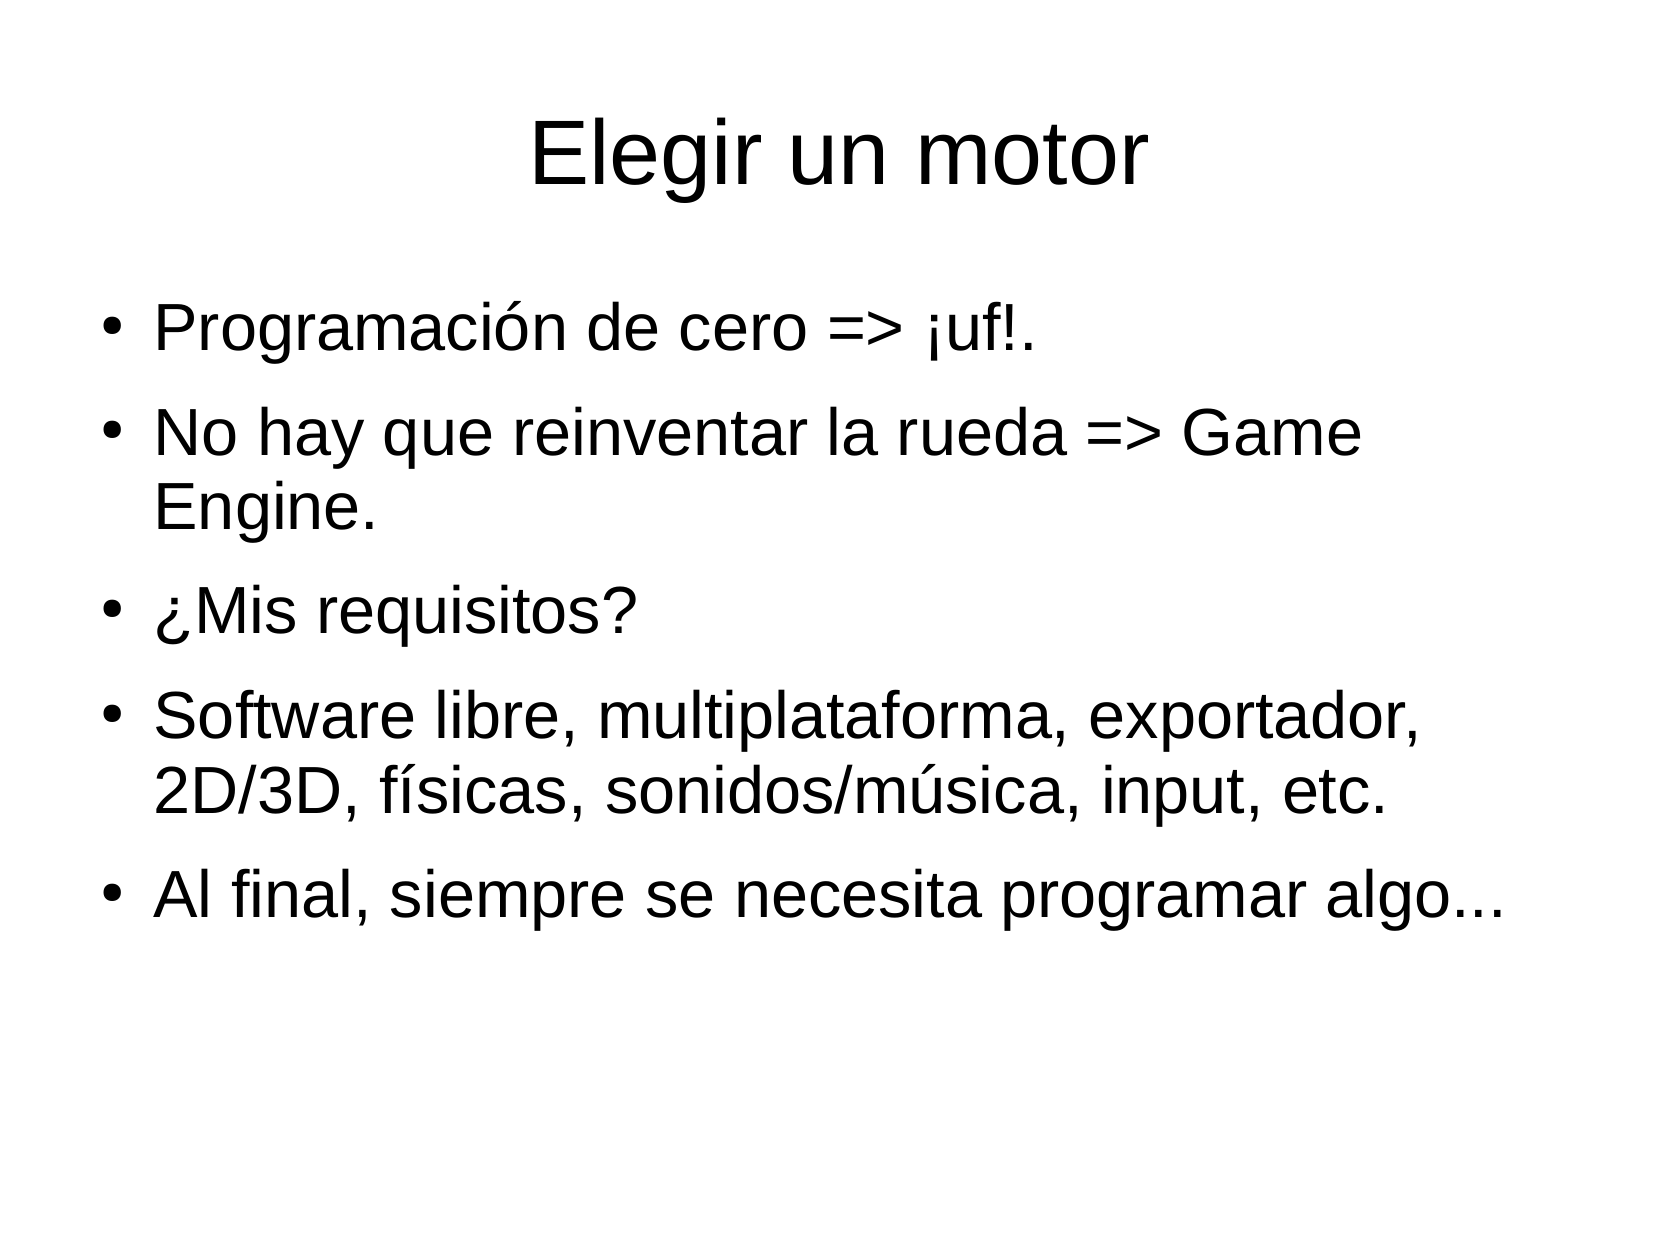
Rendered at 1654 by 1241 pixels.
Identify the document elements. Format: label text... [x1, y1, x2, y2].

list Programación de cero => ¡uf!. No hay que reinventar la rueda => Game Engine. ¿Mis requisitos? Software libre, multiplataforma, exportador, 2D/3D, físicas, sonidos/música, input, etc. Al final, siempre se necesita programar algo... [82, 290, 1571, 1010]
title Elegir un motor [82, 49, 1571, 257]
